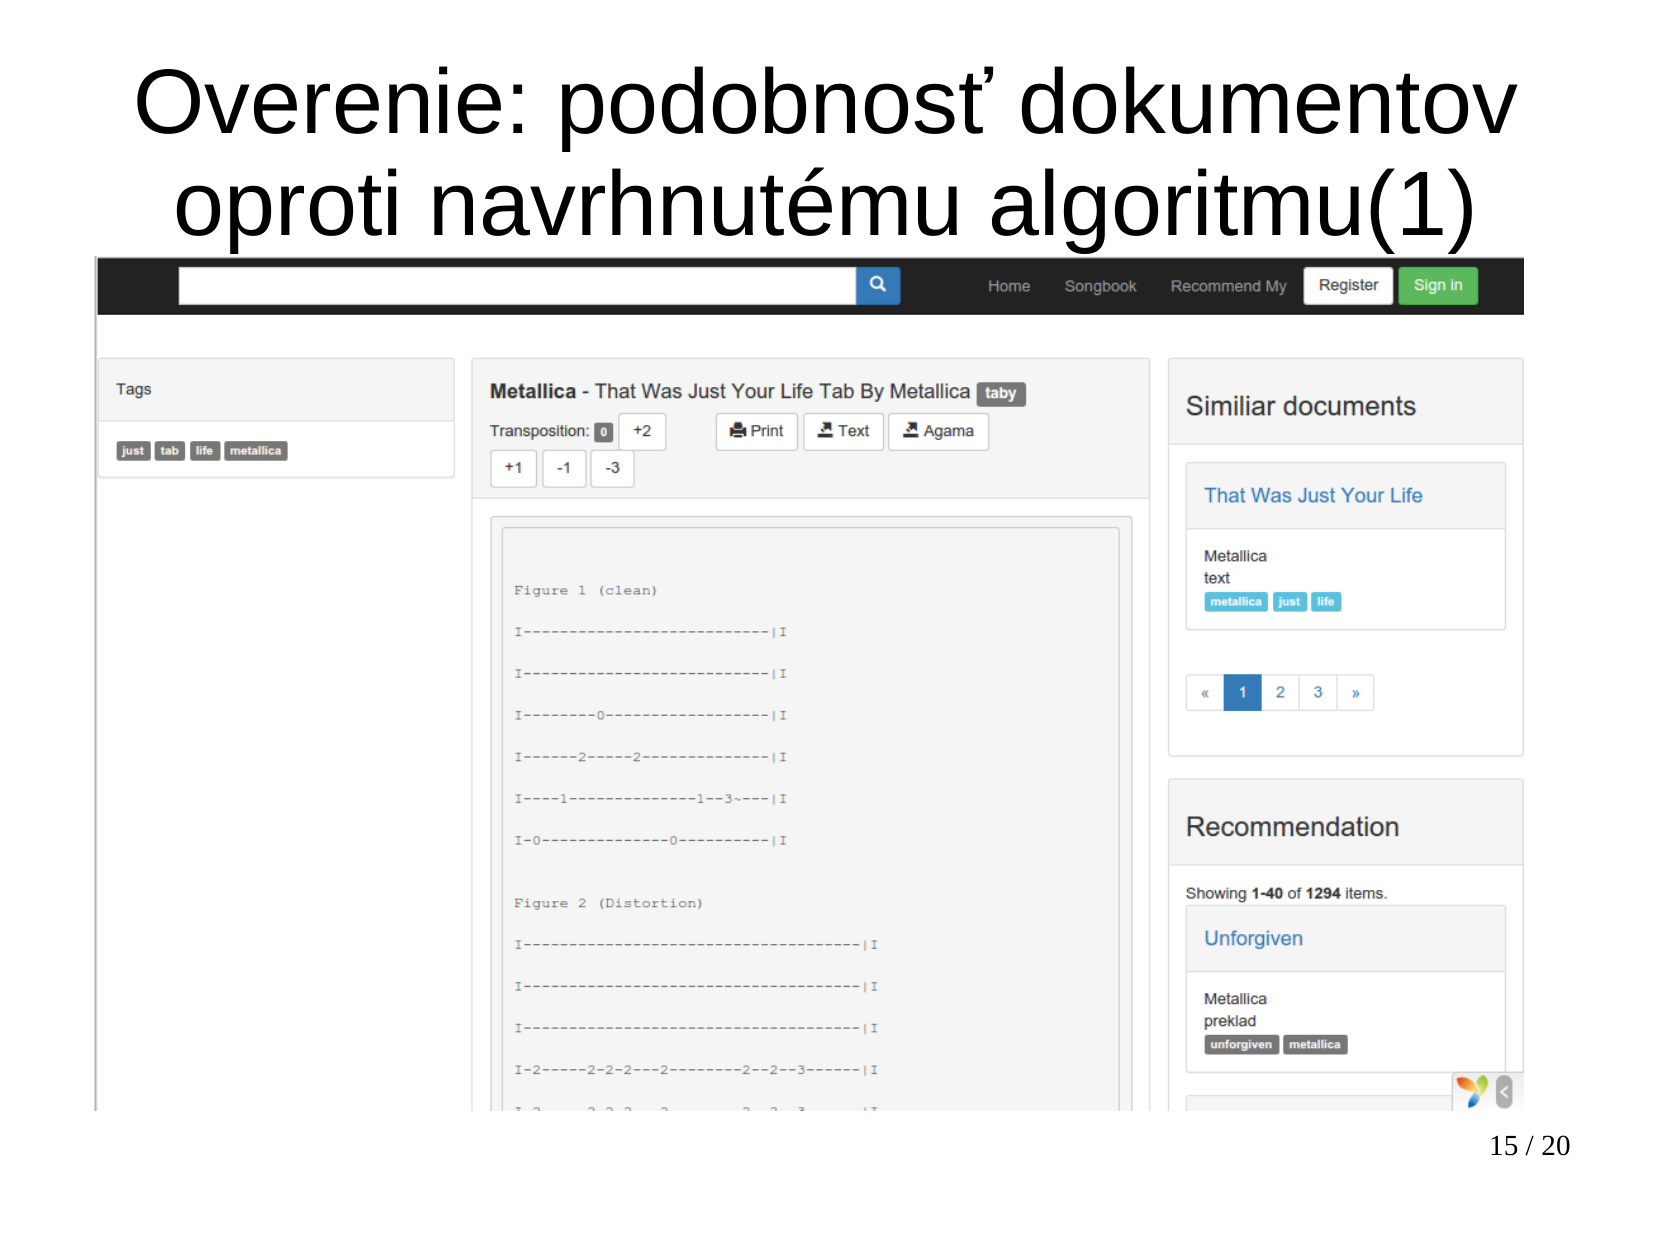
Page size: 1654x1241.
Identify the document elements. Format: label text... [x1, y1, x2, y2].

picture [94, 256, 1524, 1111]
title Overenie: podobnosť dokumentov oproti navrhnutému algoritmu(1) [82, 49, 1571, 257]
